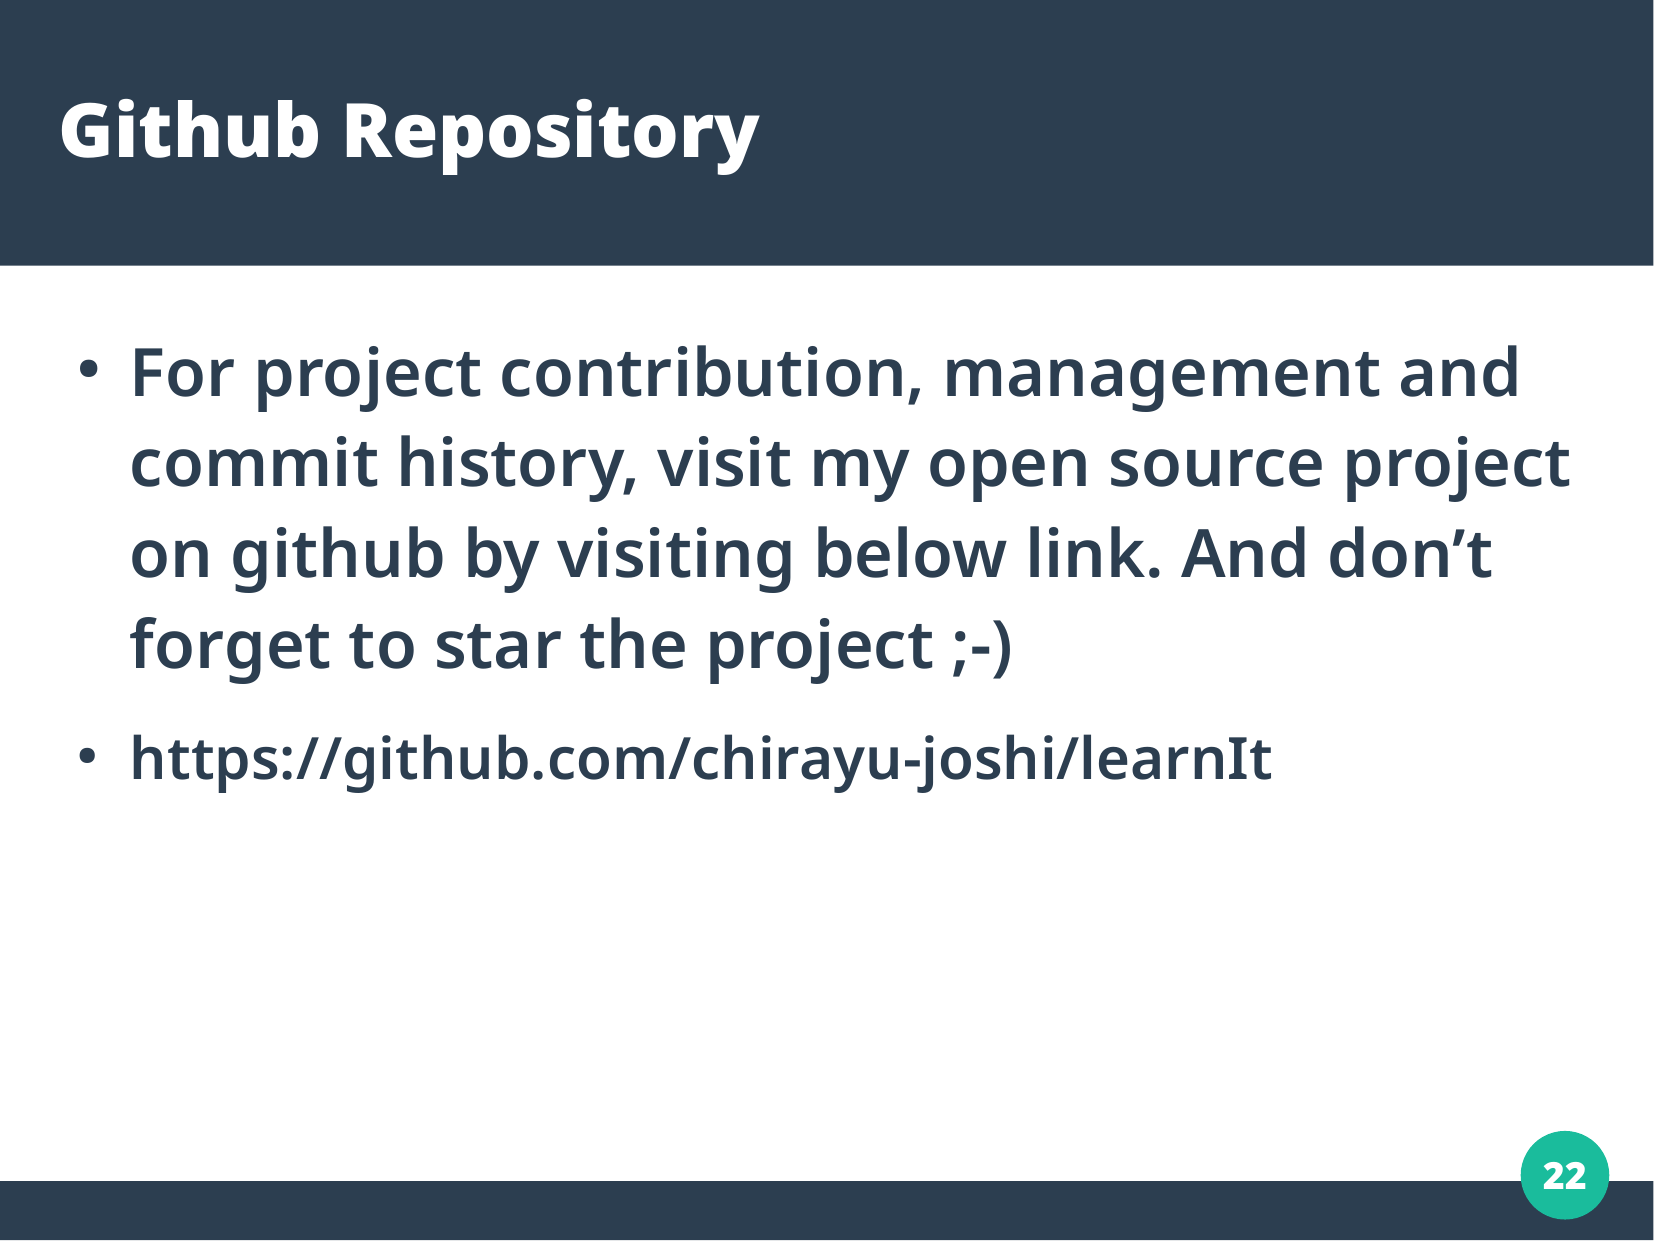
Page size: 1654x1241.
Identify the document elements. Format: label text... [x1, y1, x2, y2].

list For project contribution, management and commit history, visit my open source project on github by visiting below link. And don’t forget to star the project ;-) https://github.com/chirayu-joshi/learnIt [59, 324, 1595, 1152]
title Github Repository [59, 49, 1595, 207]
